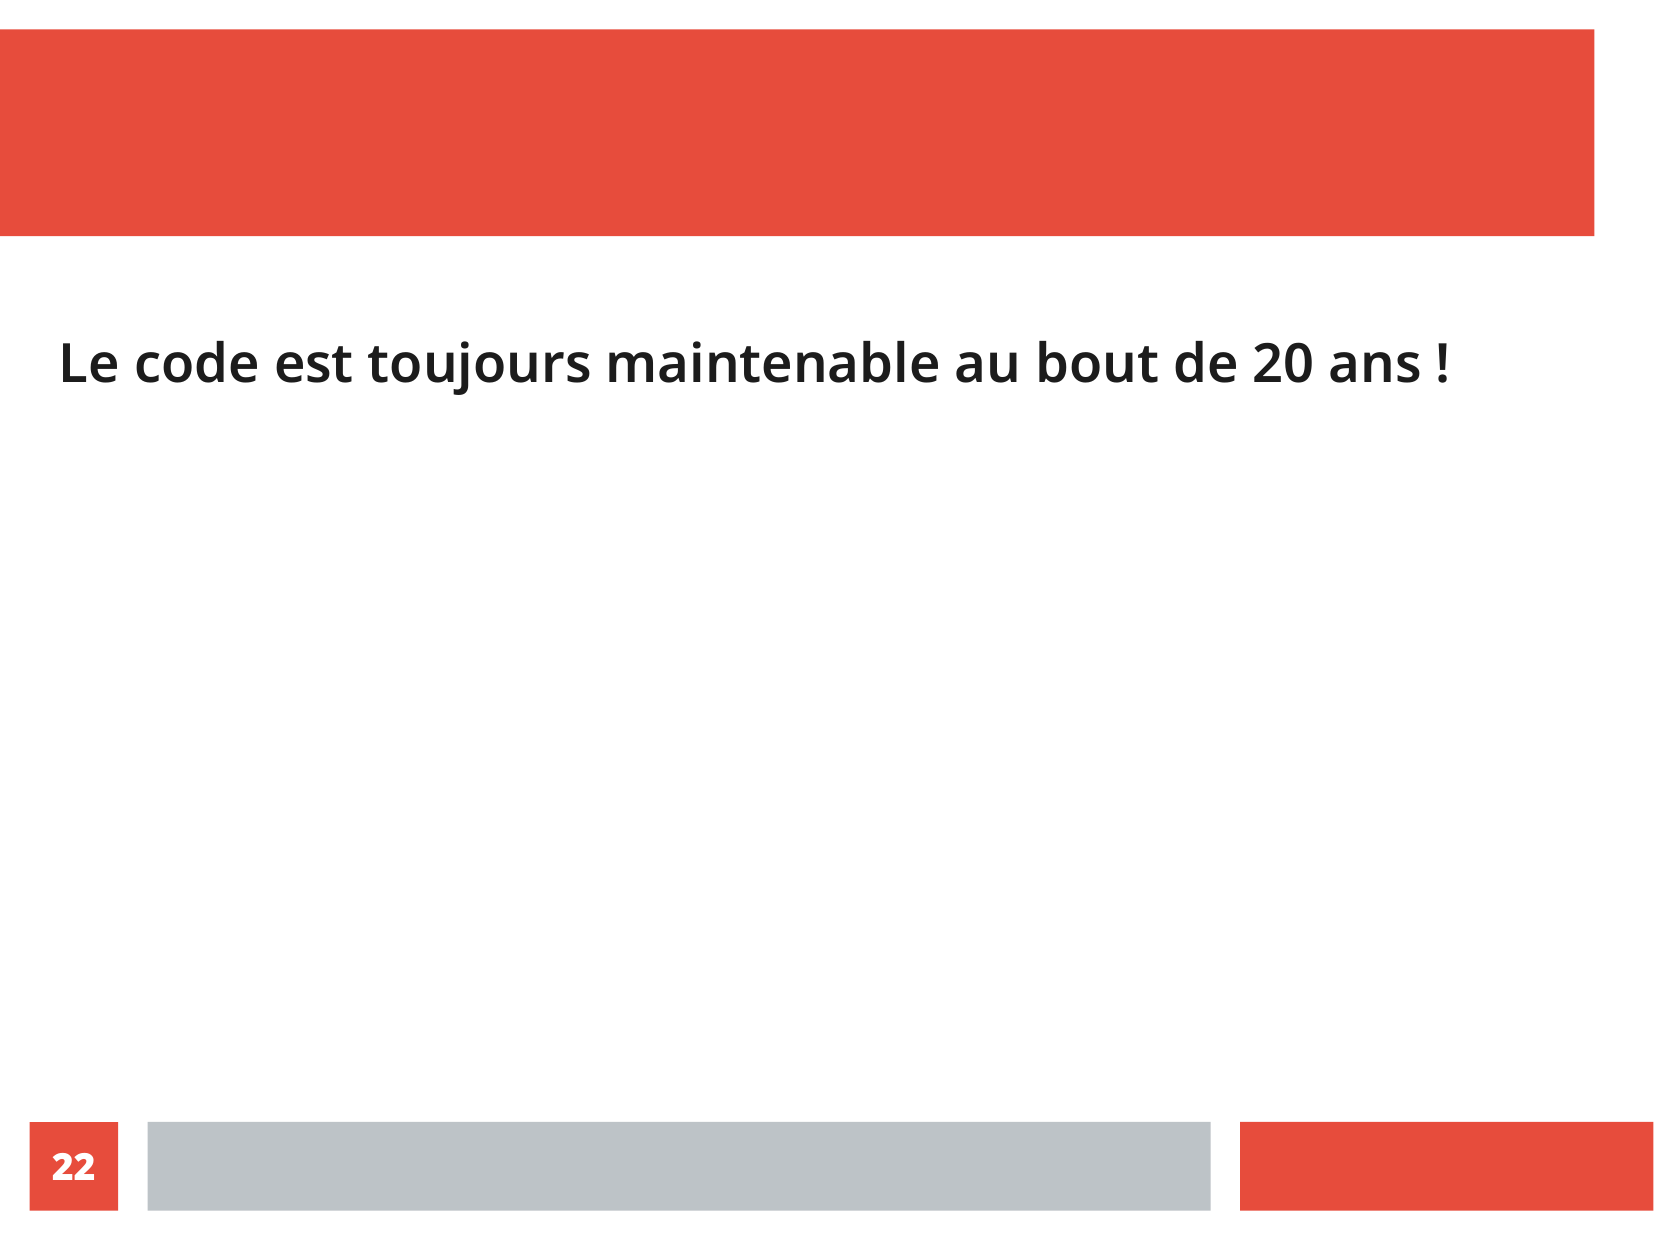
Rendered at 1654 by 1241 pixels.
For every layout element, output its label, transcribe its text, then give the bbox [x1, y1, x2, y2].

list Le code est toujours maintenable au bout de 20 ans ! [59, 324, 1565, 1093]
